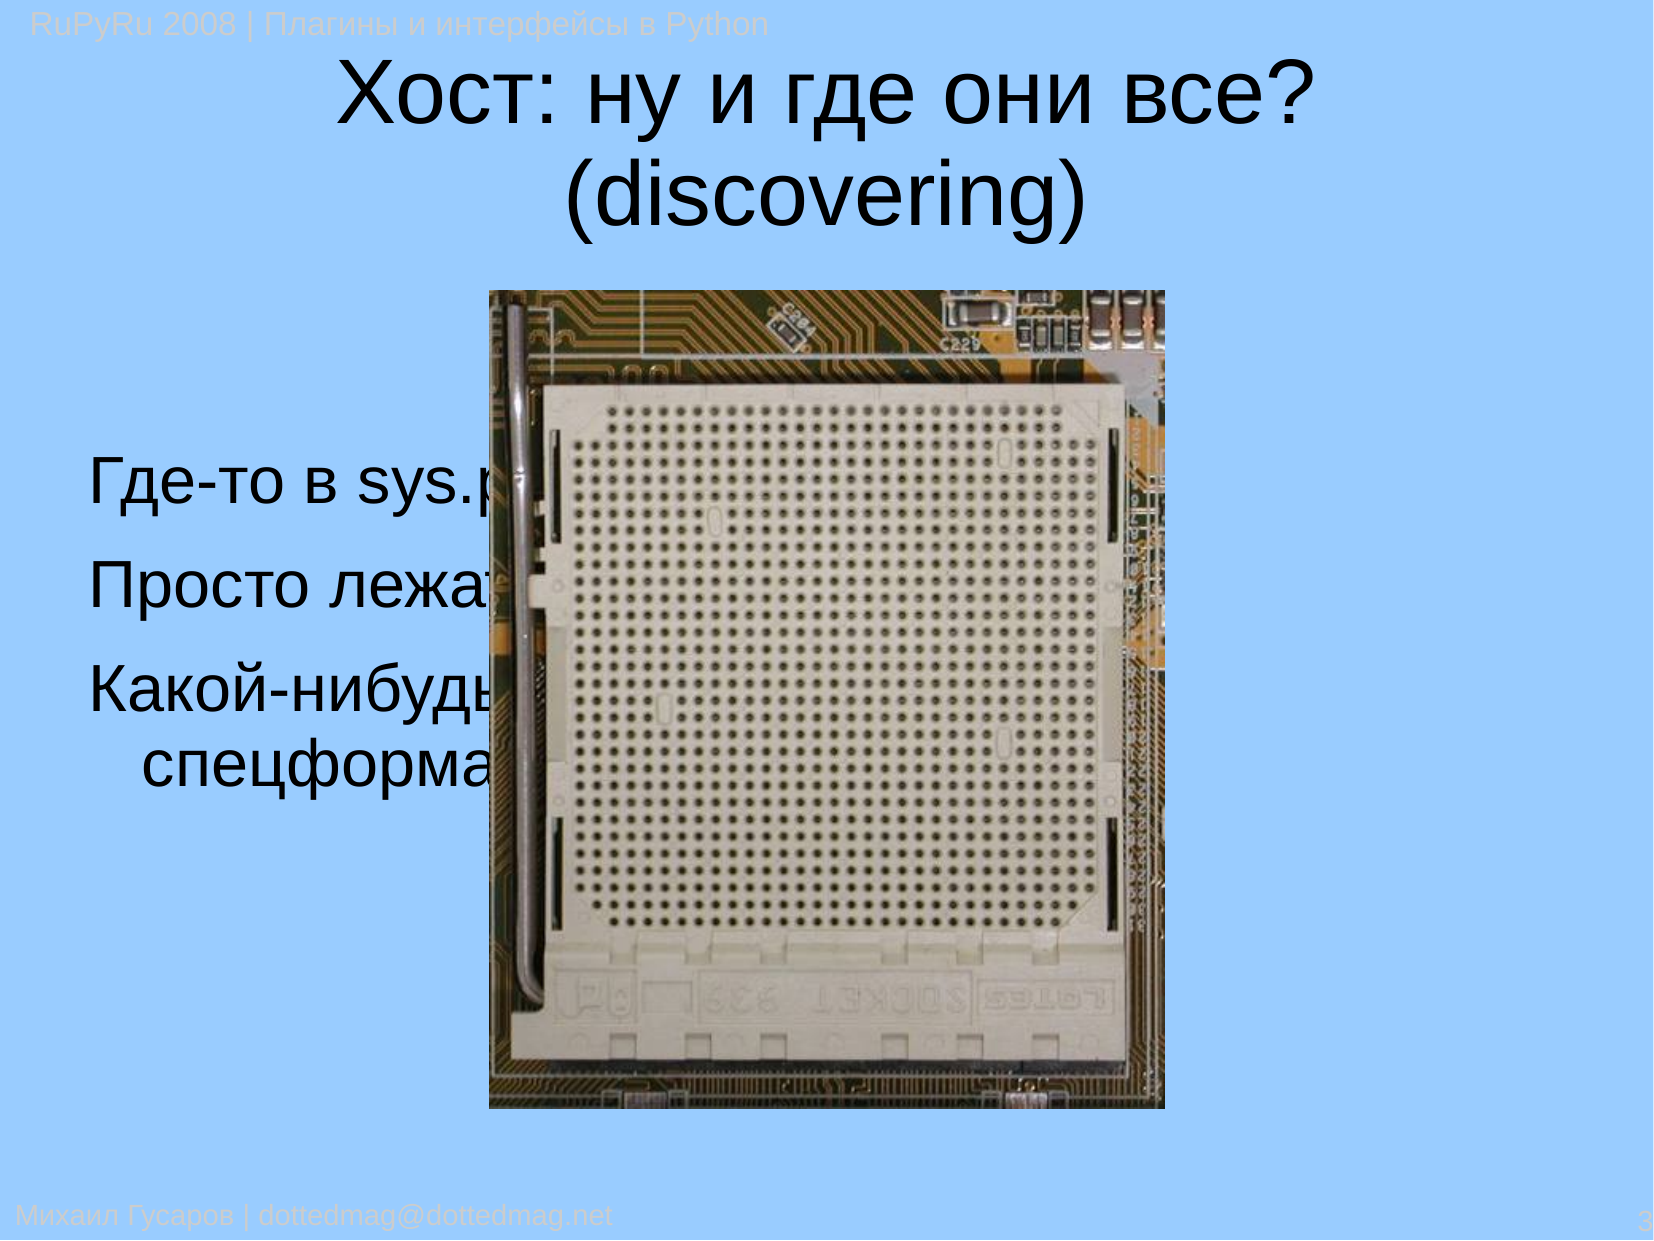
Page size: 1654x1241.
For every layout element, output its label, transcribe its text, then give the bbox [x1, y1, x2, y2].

picture [487, 290, 1546, 1109]
list Где-то в sys.path Просто лежат вокруг Какой-нибудь спецформат файлов [71, 442, 487, 980]
title Хост: ну и где они все?(discovering) [82, 40, 1571, 246]
